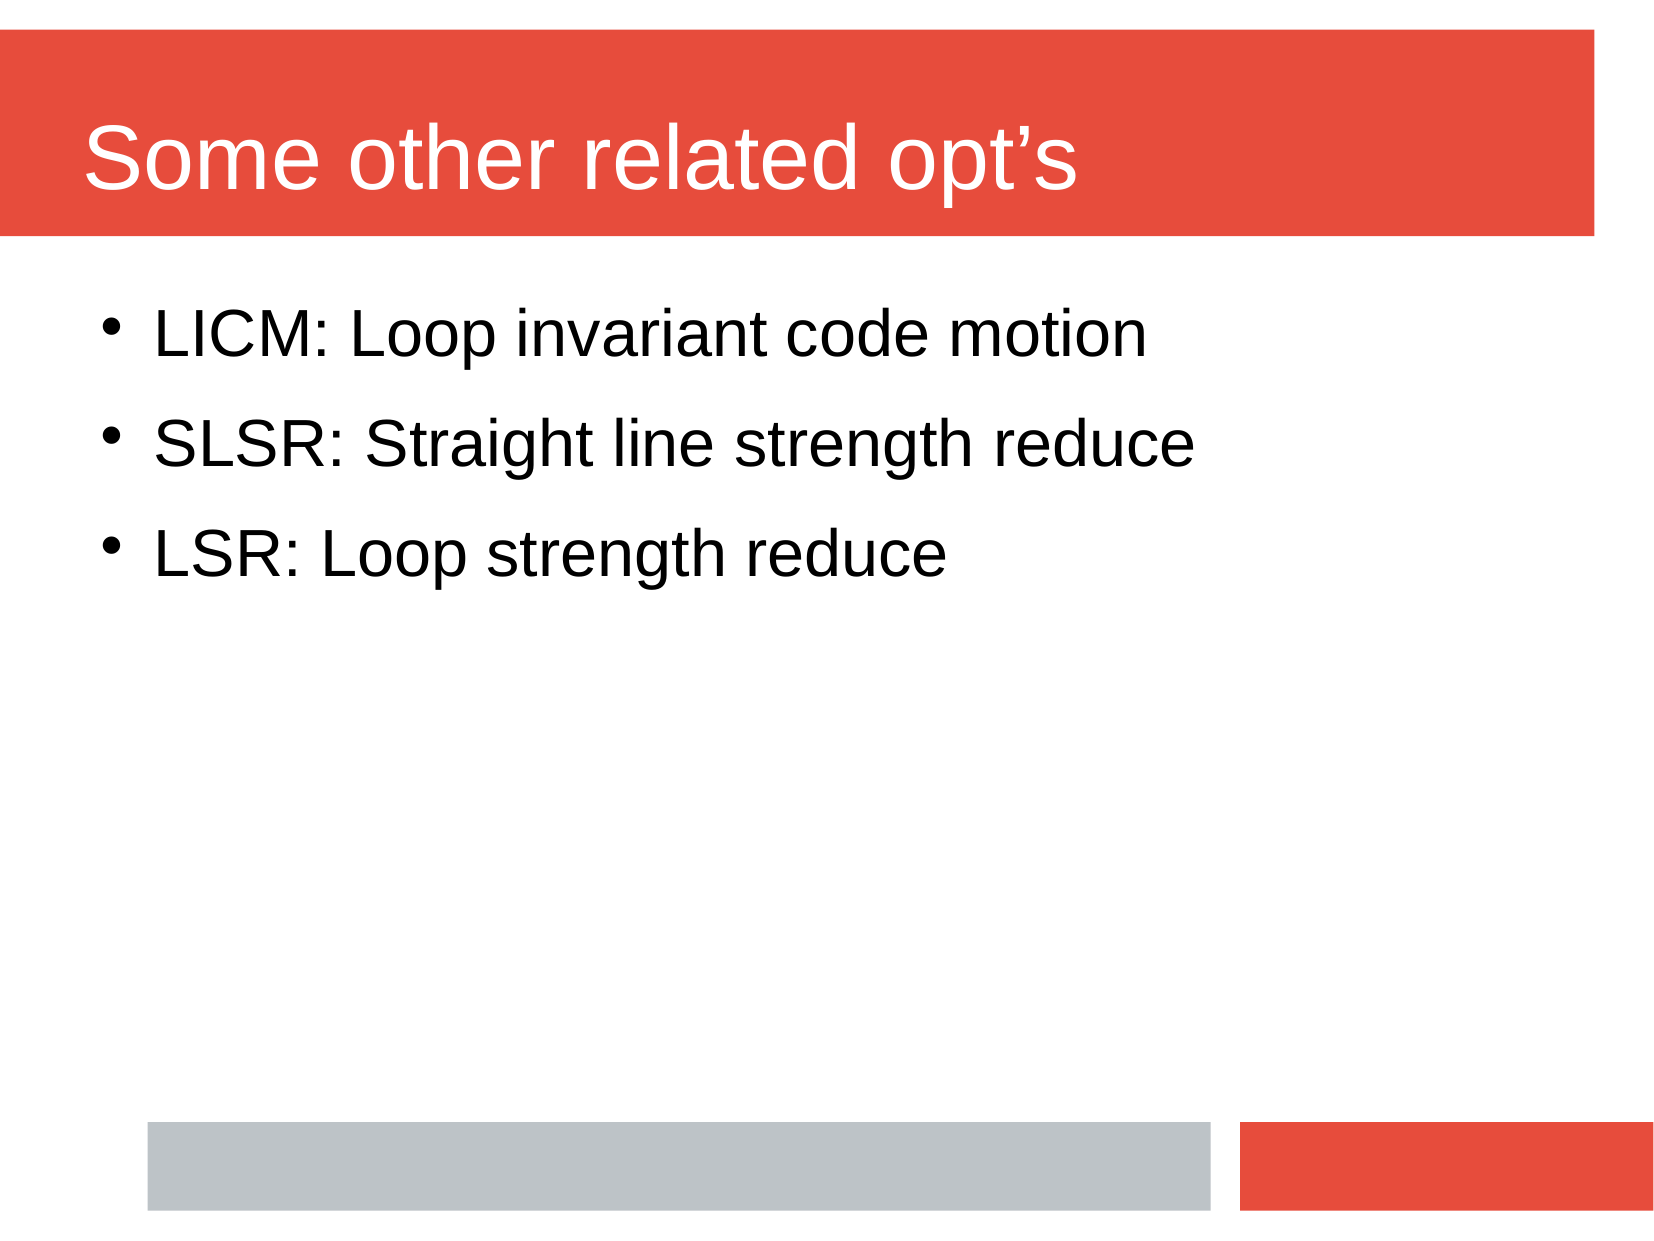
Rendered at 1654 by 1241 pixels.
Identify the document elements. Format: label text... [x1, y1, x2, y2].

text_box Some other related opt’s [82, 97, 1571, 208]
text_box LICM: Loop invariant code motion SLSR: Straight line strength reduce LSR: Loop strength reduce [82, 290, 1571, 1010]
text_box Some other related opt’s [952, 146, 977, 184]
